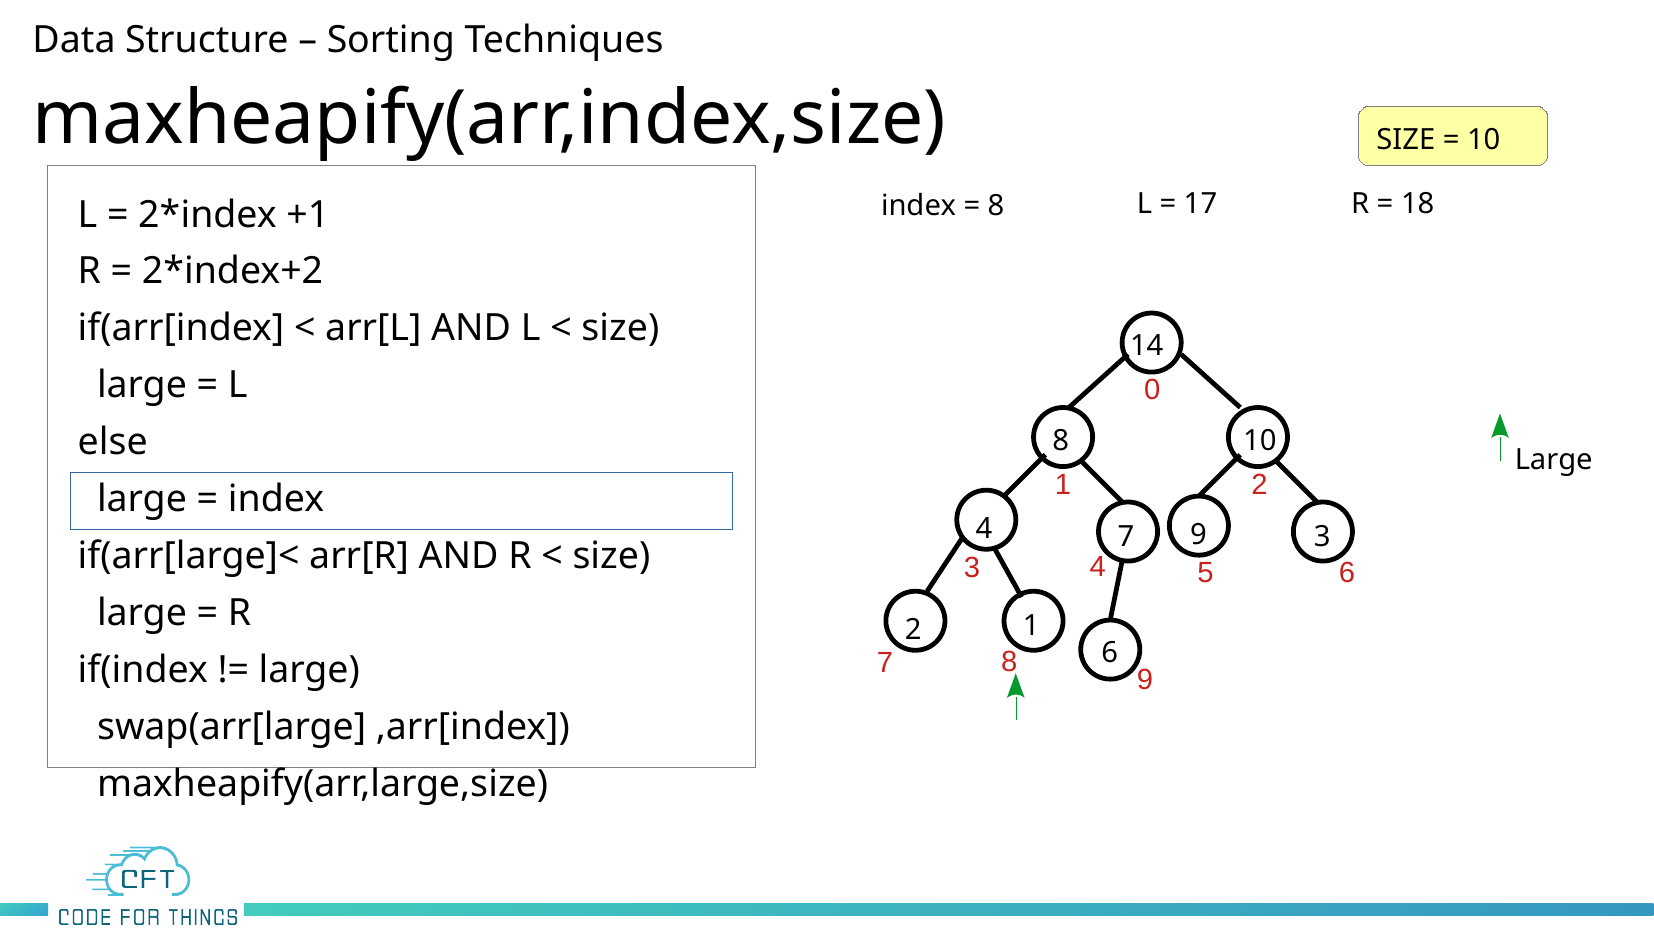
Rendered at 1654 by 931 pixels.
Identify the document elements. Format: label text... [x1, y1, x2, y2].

text_box 14 [1107, 317, 1184, 367]
text_box [1151, 512, 1158, 551]
text_box [1003, 605, 1008, 636]
text_box [939, 602, 946, 639]
text_box [1098, 517, 1102, 542]
text_box [1358, 106, 1548, 166]
text_box [1176, 496, 1221, 506]
text_box 7 [862, 638, 909, 686]
text_box [172, 733, 182, 737]
text_box [1057, 602, 1064, 639]
text_box 6 [1324, 548, 1371, 597]
text_box [1033, 423, 1037, 451]
text_box 8 [1037, 411, 1105, 461]
text_box [1224, 510, 1229, 542]
text_box 9 [1122, 655, 1168, 704]
text_box 1 [1039, 461, 1086, 509]
text_box [1023, 591, 1052, 597]
text_box [964, 490, 1009, 500]
text_box [1244, 407, 1272, 411]
text_box 8 [986, 638, 1033, 686]
text_box [489, 733, 499, 737]
text_box [1348, 515, 1353, 548]
text_box 3 [949, 543, 996, 592]
text_box L = 17 [1086, 175, 1258, 225]
text_box [1080, 632, 1086, 667]
text_box 1 [1008, 597, 1057, 647]
text_box 5 [1182, 548, 1229, 597]
text_box 9 [1175, 506, 1224, 556]
text_box 7 [1102, 507, 1151, 557]
text_box 0 [1129, 367, 1176, 414]
text_box index = 8 [830, 177, 1075, 227]
text_box 10 [1228, 411, 1296, 461]
text_box SIZE = 10 [1361, 110, 1542, 160]
text_box [1136, 312, 1167, 317]
text_box 4 [1074, 542, 1121, 591]
text_box [1306, 501, 1340, 507]
text_box [1121, 557, 1144, 562]
text_box [885, 605, 890, 636]
text_box [1095, 620, 1126, 624]
text_box [47, 166, 756, 768]
text_box Large [1464, 431, 1622, 481]
text_box [1307, 557, 1324, 562]
text_box [1010, 502, 1016, 538]
text_box L = 2*index +1 R = 2*index+2 if(arr[index] < arr[L] AND L < size) large = L else large = index if(arr[large]< arr[R] AND R < size) large = R if(index != large) swap(arr[large] ,arr[index]) maxheapify(arr,large,size) [53, 179, 756, 733]
text_box 2 [890, 601, 939, 651]
text_box 3 [1299, 507, 1348, 557]
title Data Structure – Sorting Techniques maxheapify(arr,index,size) [32, 12, 1184, 166]
text_box 2 [1236, 460, 1283, 509]
text_box [893, 591, 938, 601]
text_box [315, 733, 325, 737]
text_box [1033, 647, 1048, 651]
text_box [1111, 501, 1145, 507]
text_box [1093, 674, 1127, 680]
text_box [1049, 407, 1077, 411]
text_box 6 [1086, 624, 1135, 674]
text_box [1293, 514, 1299, 549]
text_box [1135, 633, 1140, 666]
text_box 3 [949, 543, 955, 552]
text_box 4 [960, 500, 1010, 550]
text_box [1169, 508, 1175, 543]
text_box R = 18 [1300, 175, 1476, 225]
text_box [956, 506, 960, 534]
picture [59, 846, 237, 925]
